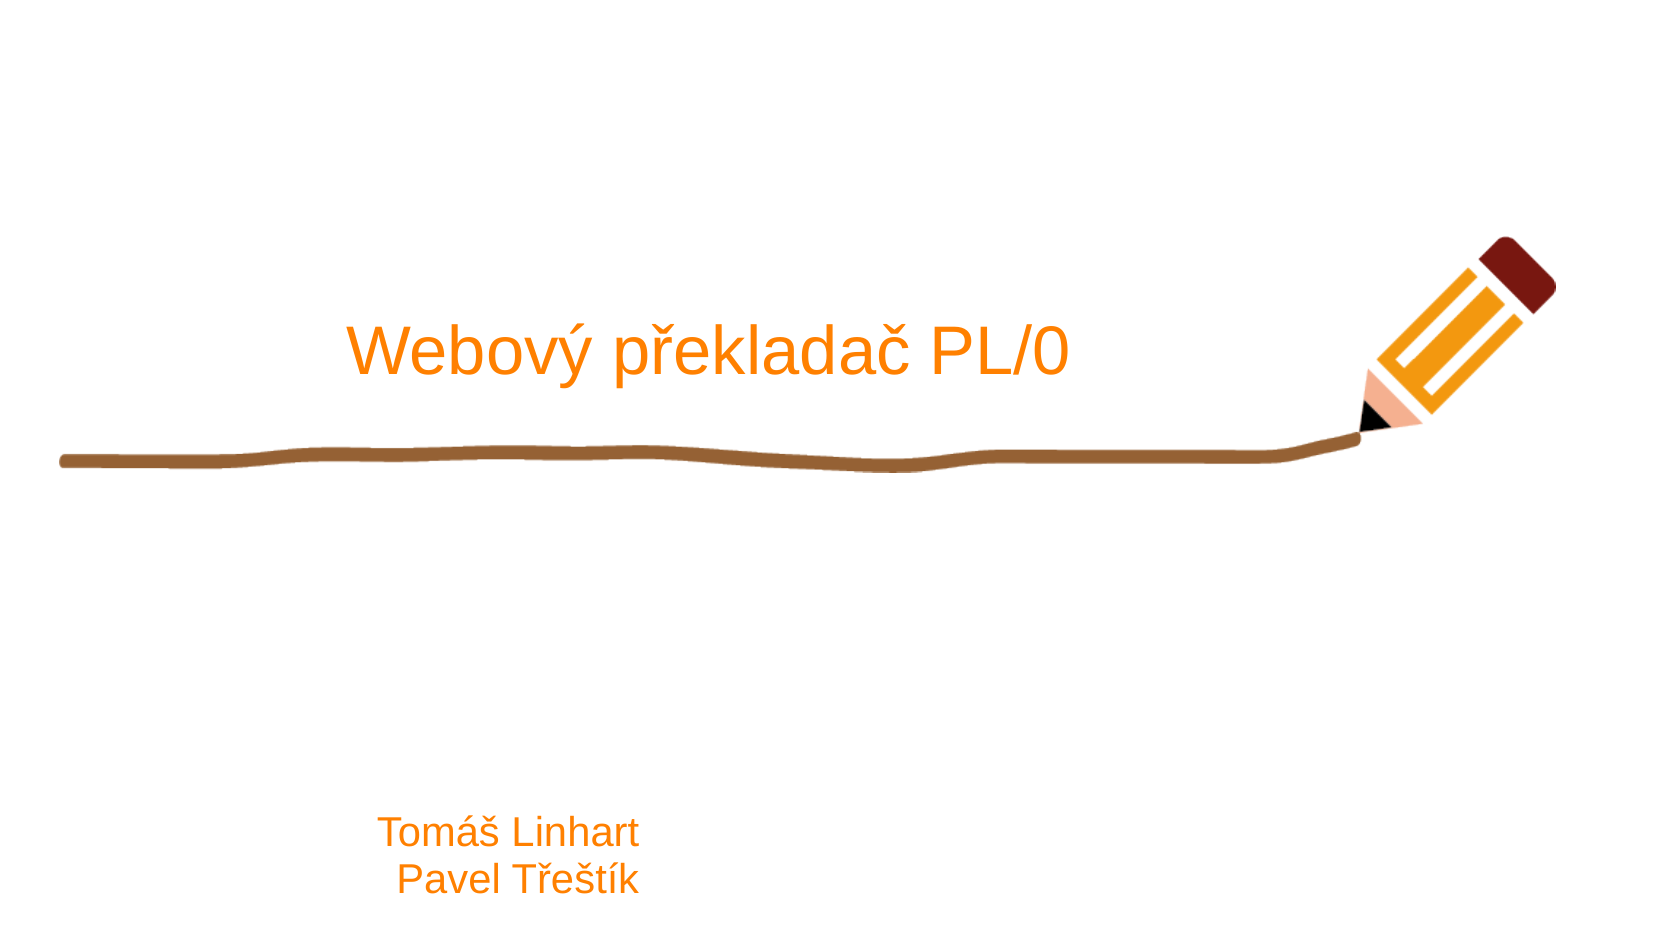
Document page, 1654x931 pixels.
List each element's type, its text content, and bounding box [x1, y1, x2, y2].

text_box Tomáš Linhart Pavel Třeštík [376, 804, 1618, 906]
title Webový překladač PL/0 [88, 305, 1329, 389]
